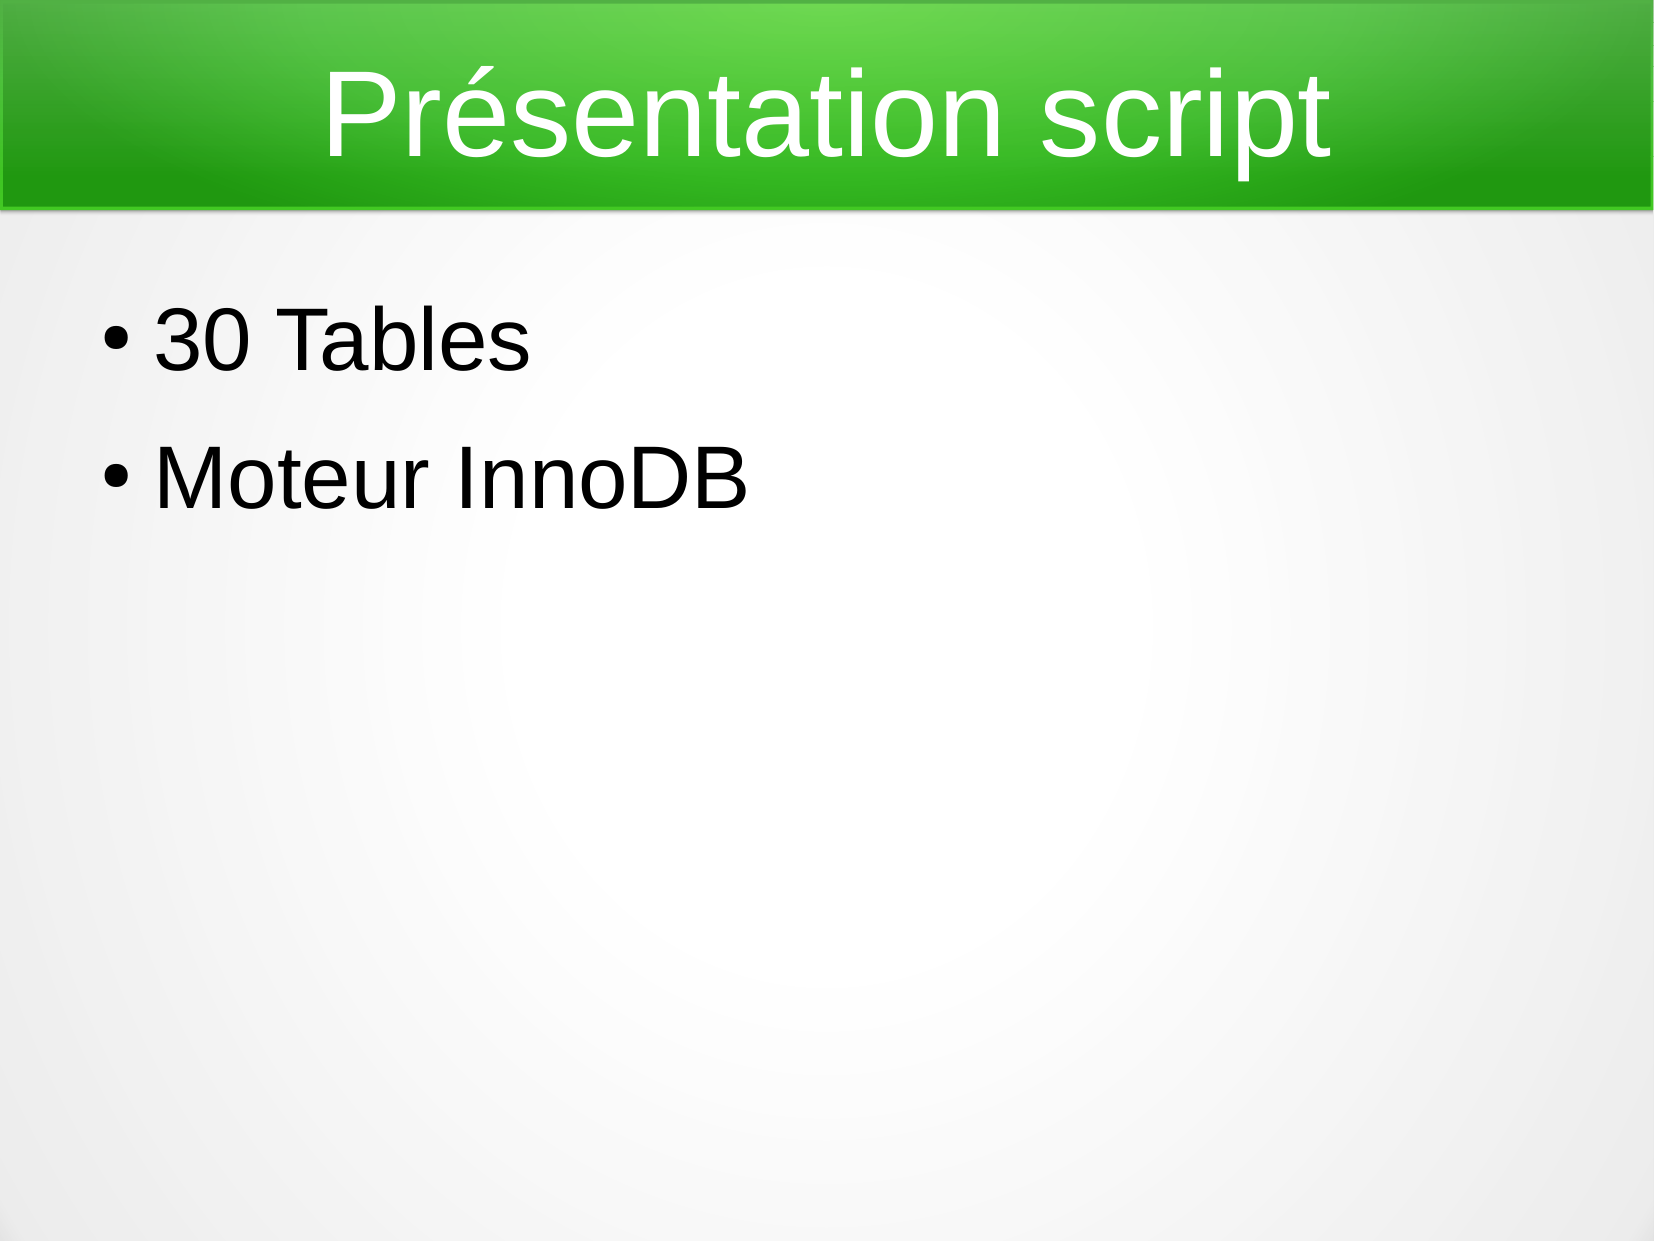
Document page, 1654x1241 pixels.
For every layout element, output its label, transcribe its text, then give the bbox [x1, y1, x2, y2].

list 30 Tables Moteur InnoDB [82, 290, 1538, 1010]
title Présentation script [82, 45, 1571, 183]
